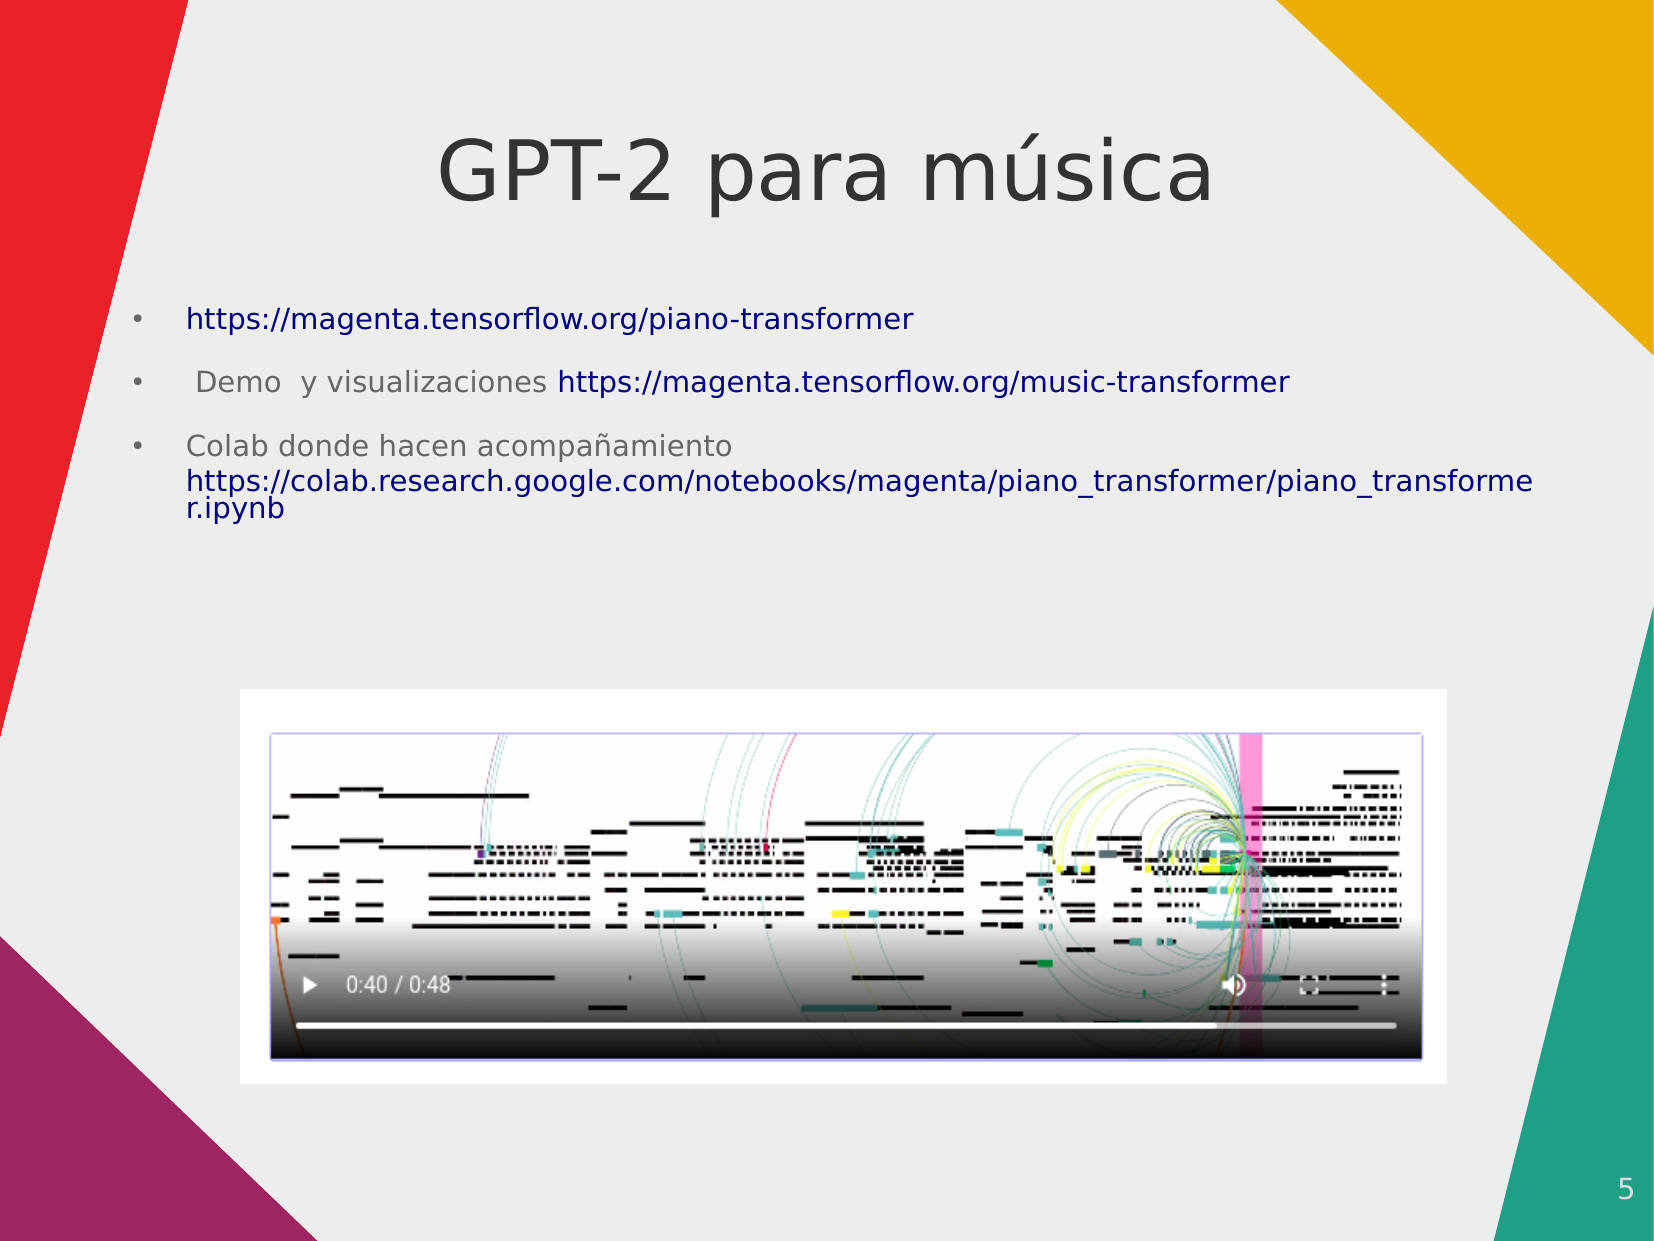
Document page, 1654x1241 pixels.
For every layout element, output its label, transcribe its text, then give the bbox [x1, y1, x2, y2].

title GPT-2 para música [114, 73, 1539, 271]
list https://magenta.tensorflow.org/piano-transformer Demo y visualizaciones https://magenta.tensorflow.org/music-transformer Colab donde hacen acompañamientohttps://colab.research.google.com/notebooks/magenta/piano_transformer/piano_transformer.ipynb [114, 302, 1539, 1033]
picture [240, 689, 1447, 1084]
